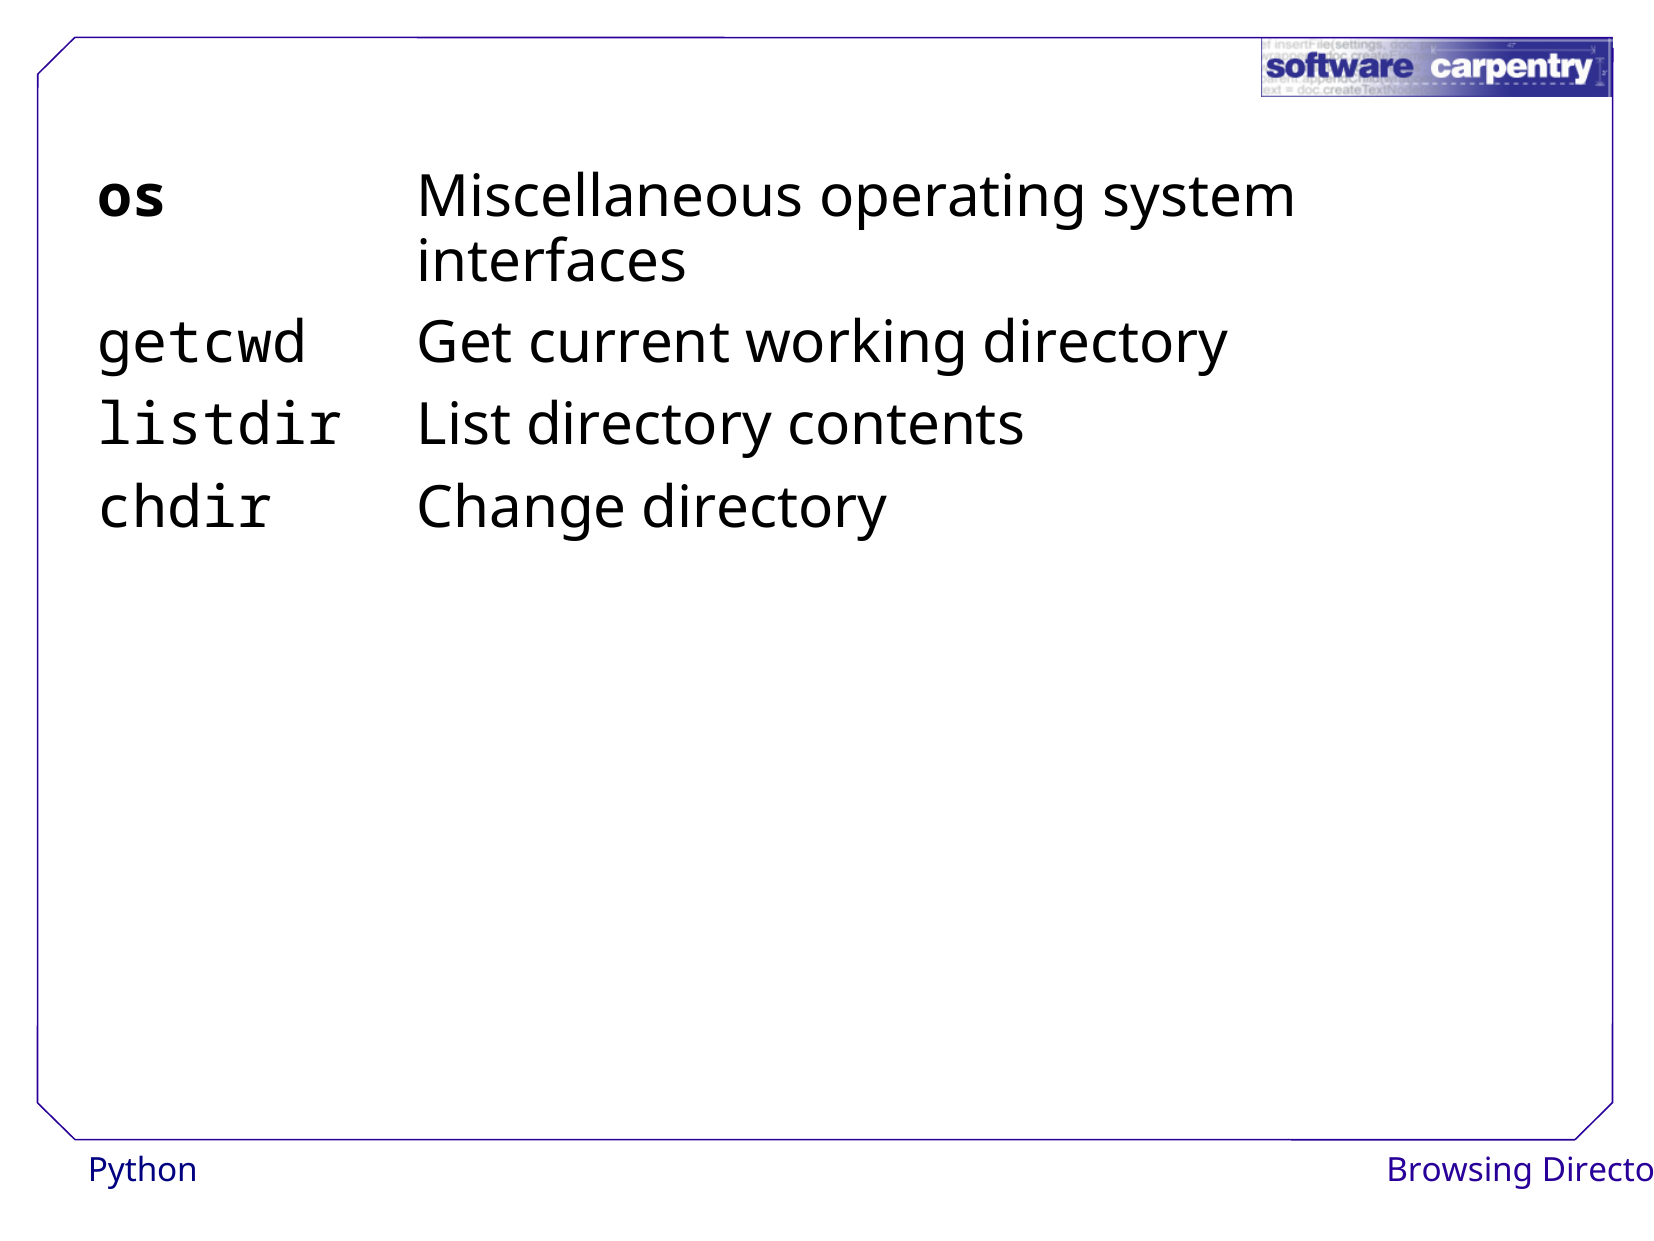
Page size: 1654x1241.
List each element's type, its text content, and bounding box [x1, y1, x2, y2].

table_cell Change directory [402, 468, 1571, 550]
table_cell Get current working directory [402, 303, 1571, 385]
table_cell getcwd [83, 303, 402, 385]
picture [1261, 39, 1613, 97]
table_header Miscellaneous operating system interfaces [402, 157, 1571, 303]
table_cell listdir [83, 385, 402, 468]
table_cell List directory contents [402, 385, 1571, 468]
table_cell chdir [83, 468, 402, 550]
table_header os [83, 157, 402, 303]
